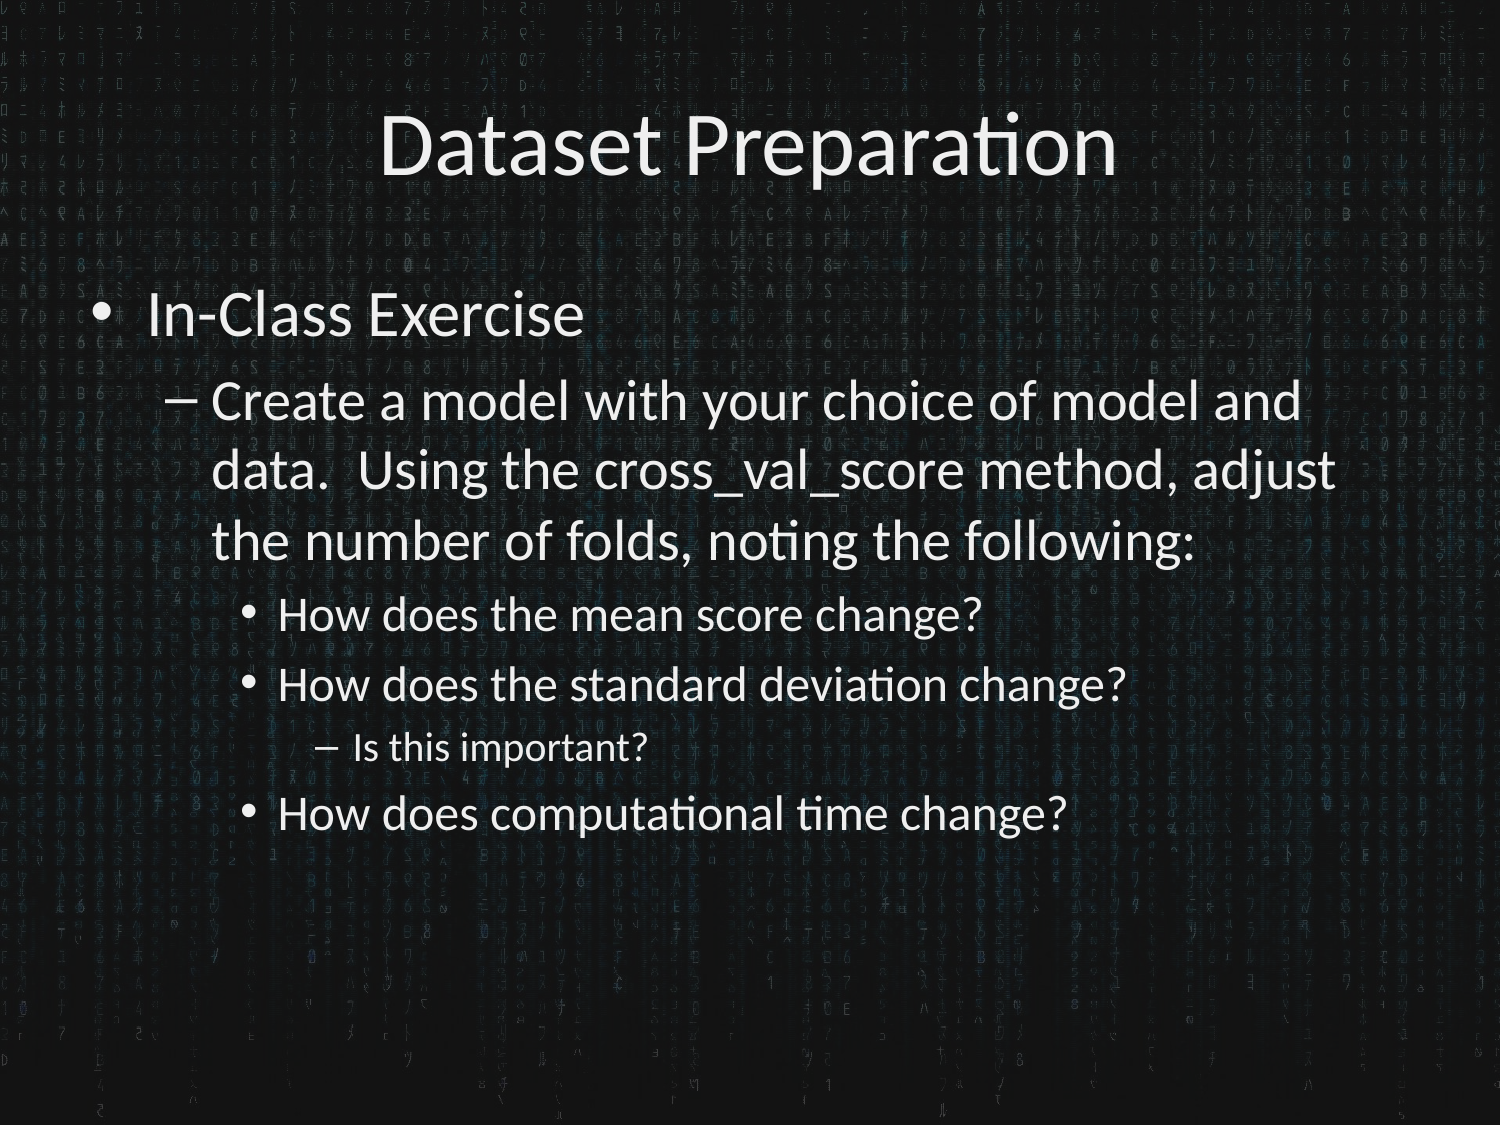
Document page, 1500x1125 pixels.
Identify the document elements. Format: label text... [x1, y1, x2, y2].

text_box [0, 0, 1500, 1125]
title Dataset Preparation [75, 45, 1425, 233]
list In-Class Exercise Create a model with your choice of model and data. Using the cross_val_score method, adjust the number of folds, noting the following: How does the mean score change? How does the standard deviation change? Is this important? How does computational time change? [75, 262, 1425, 1005]
